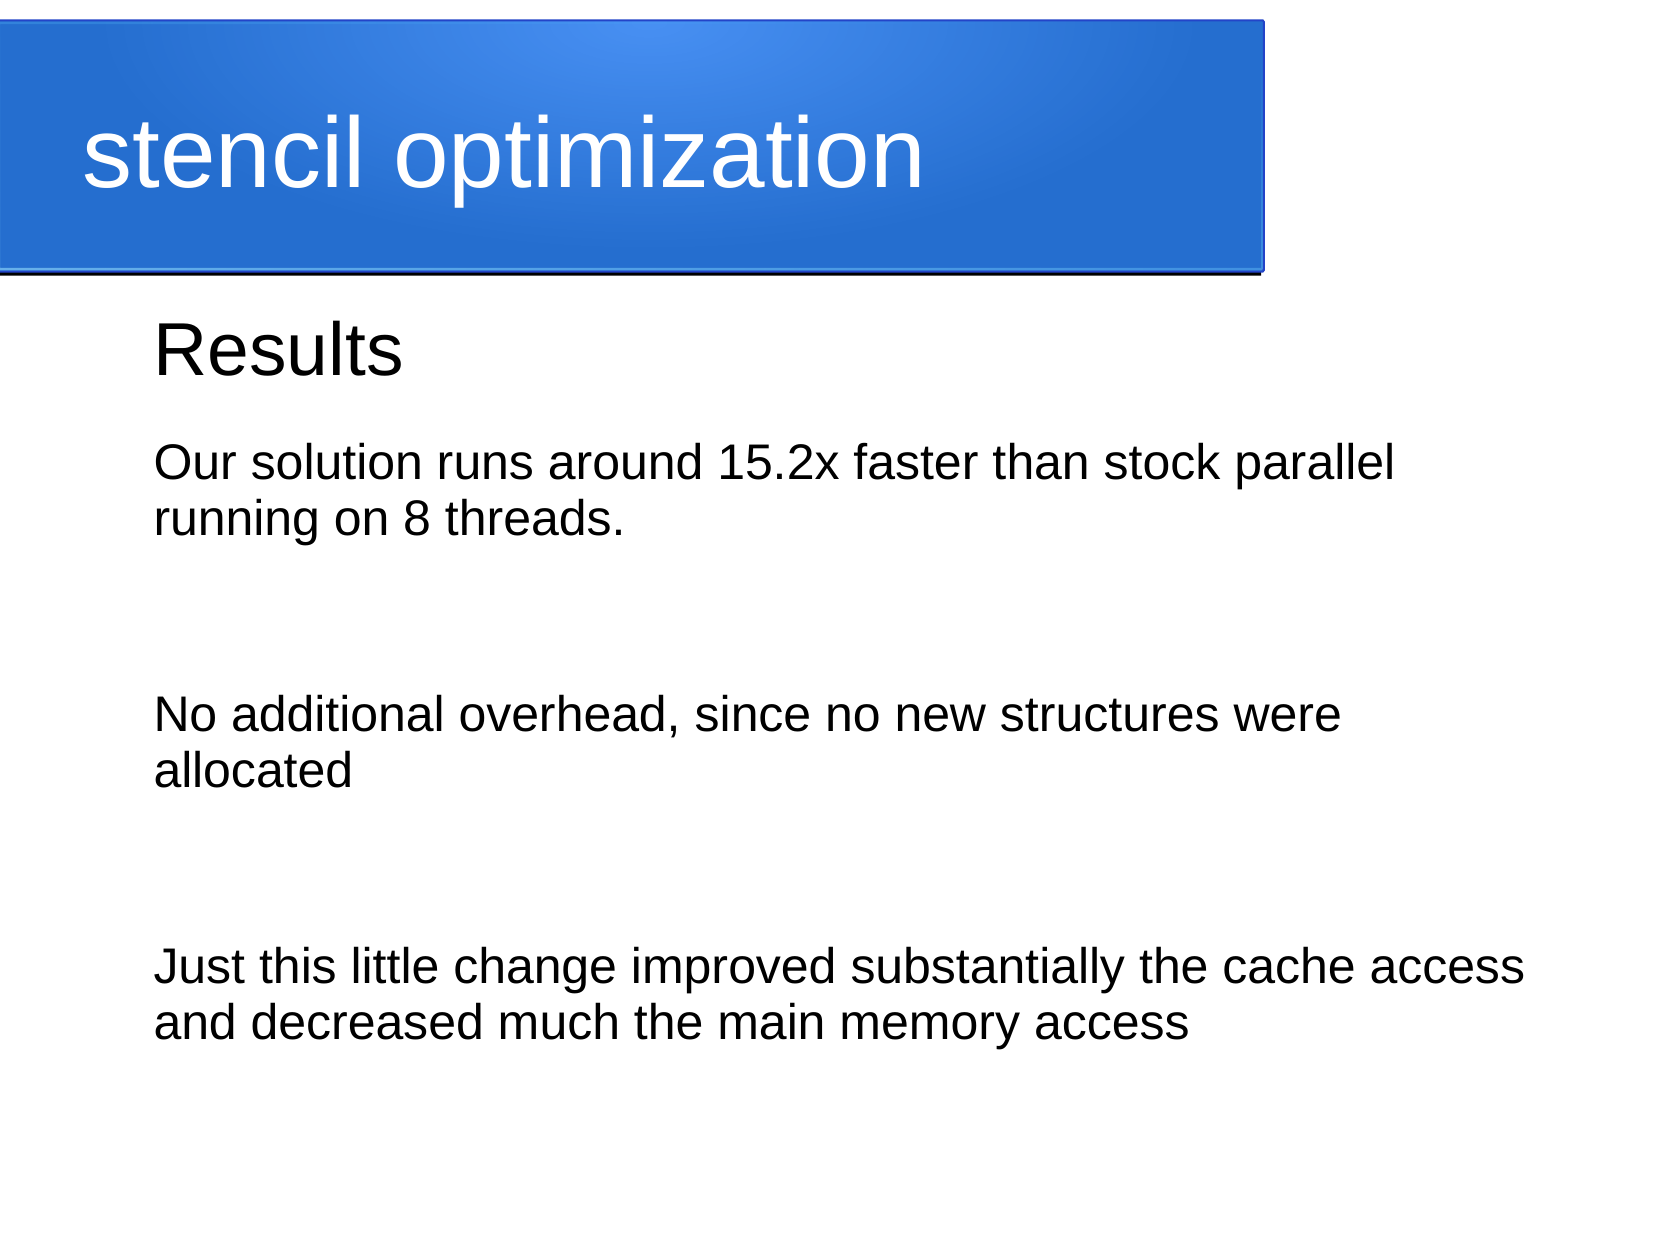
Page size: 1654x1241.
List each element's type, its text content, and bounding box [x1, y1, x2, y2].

list Results Our solution runs around 15.2x faster than stock parallel running on 8 threads. No additional overhead, since no new structures were allocated Just this little change improved substantially the cache access and decreased much the main memory access [82, 307, 1538, 1201]
title stencil optimization [82, 49, 1250, 257]
